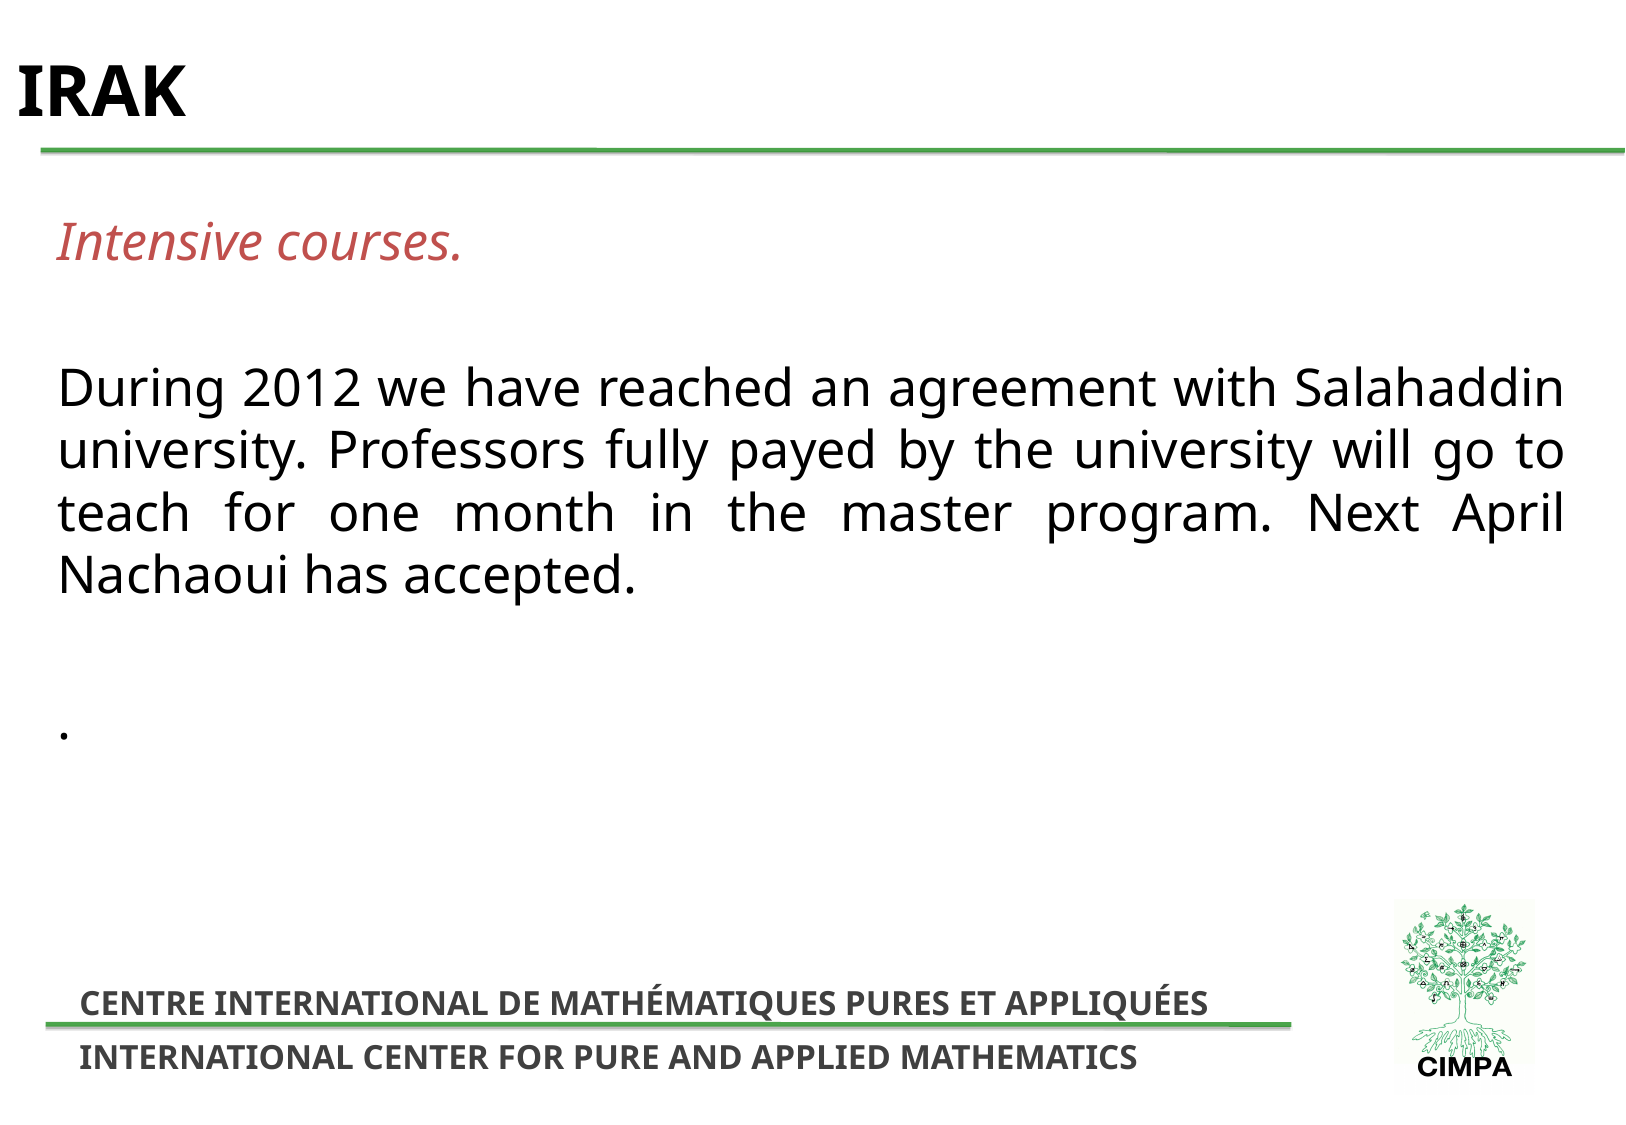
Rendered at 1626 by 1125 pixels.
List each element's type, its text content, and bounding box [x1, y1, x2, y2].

title IRAK [0, 37, 1544, 150]
picture [1394, 913, 1535, 1095]
list Intensive courses. During 2012 we have reached an agreement with Salahaddin university. Professors fully payed by the university will go to teach for one month in the master program. Next April Nachaoui has accepted. . [40, 200, 1585, 913]
